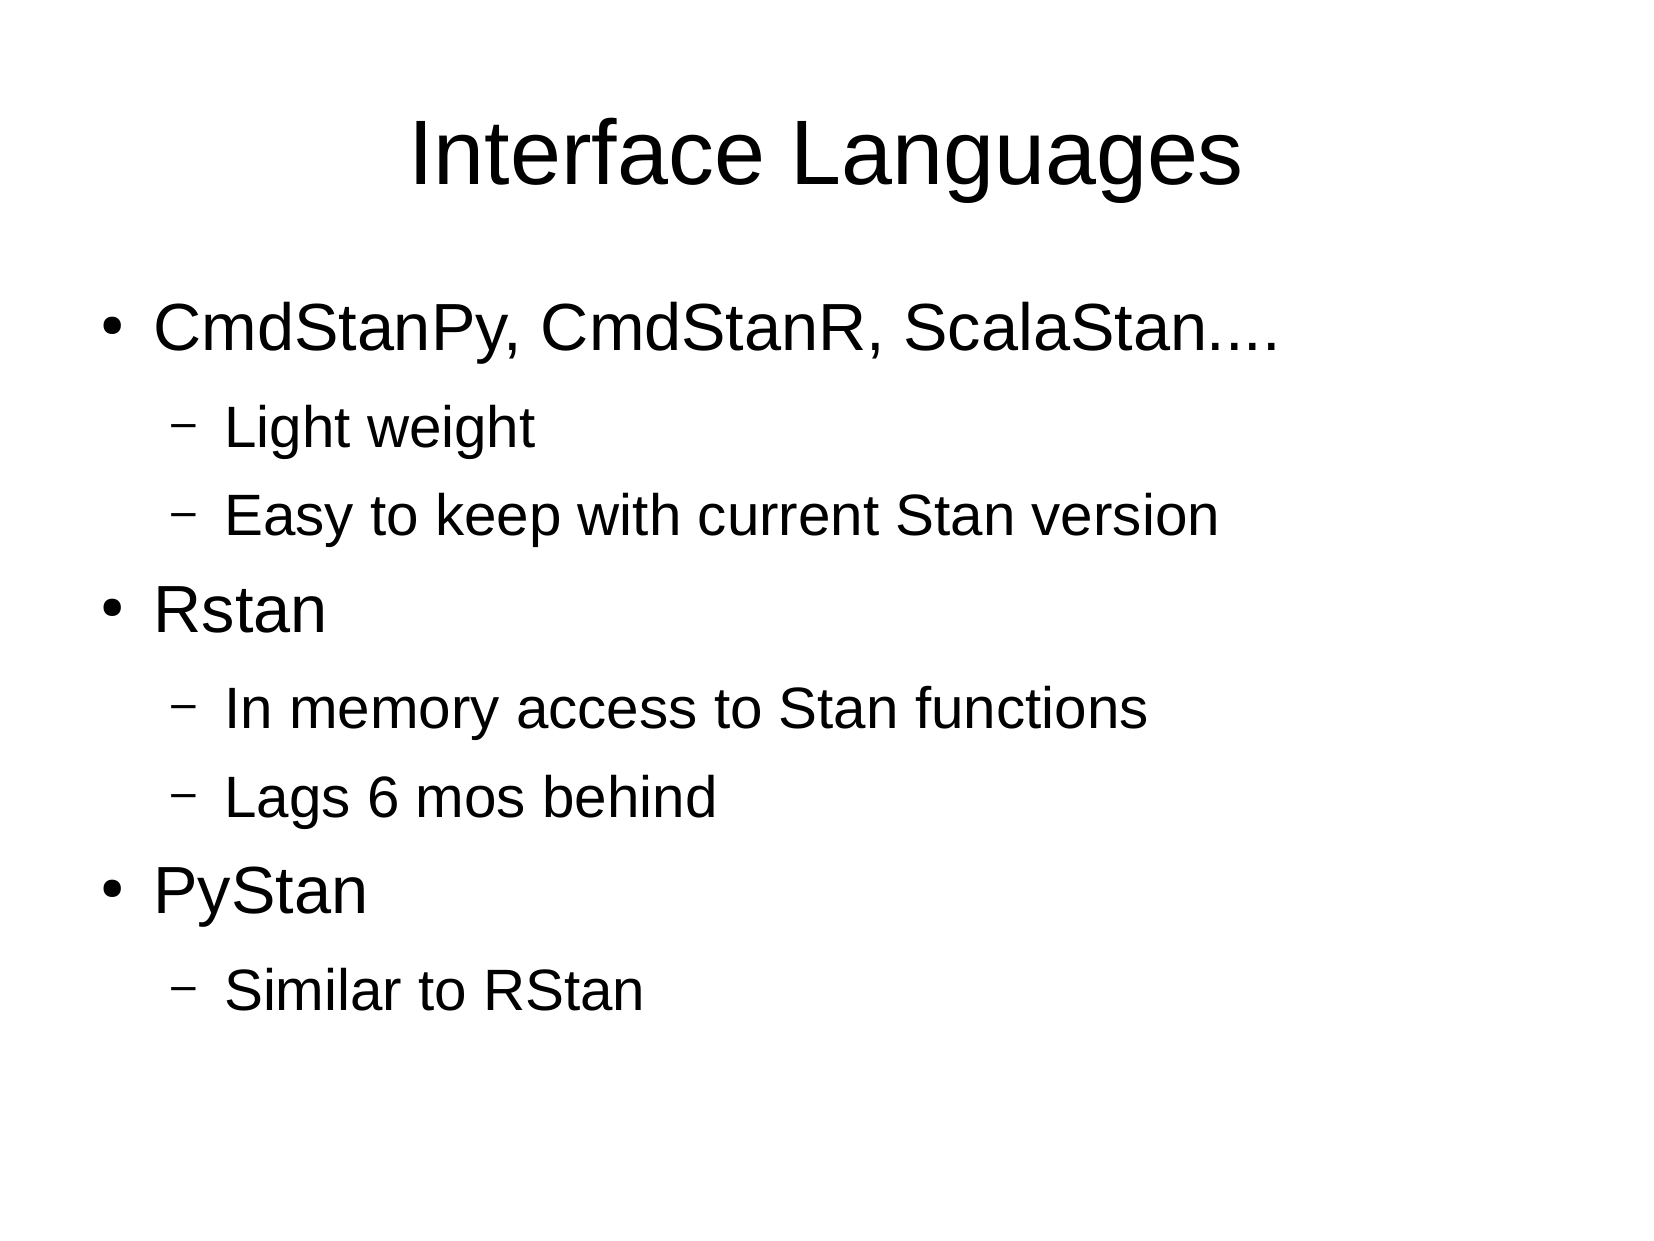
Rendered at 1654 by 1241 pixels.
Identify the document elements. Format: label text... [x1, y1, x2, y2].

title Interface Languages [82, 49, 1571, 257]
list CmdStanPy, CmdStanR, ScalaStan.... Light weight Easy to keep with current Stan version Rstan In memory access to Stan functions Lags 6 mos behind PyStan Similar to RStan [82, 290, 1571, 1109]
